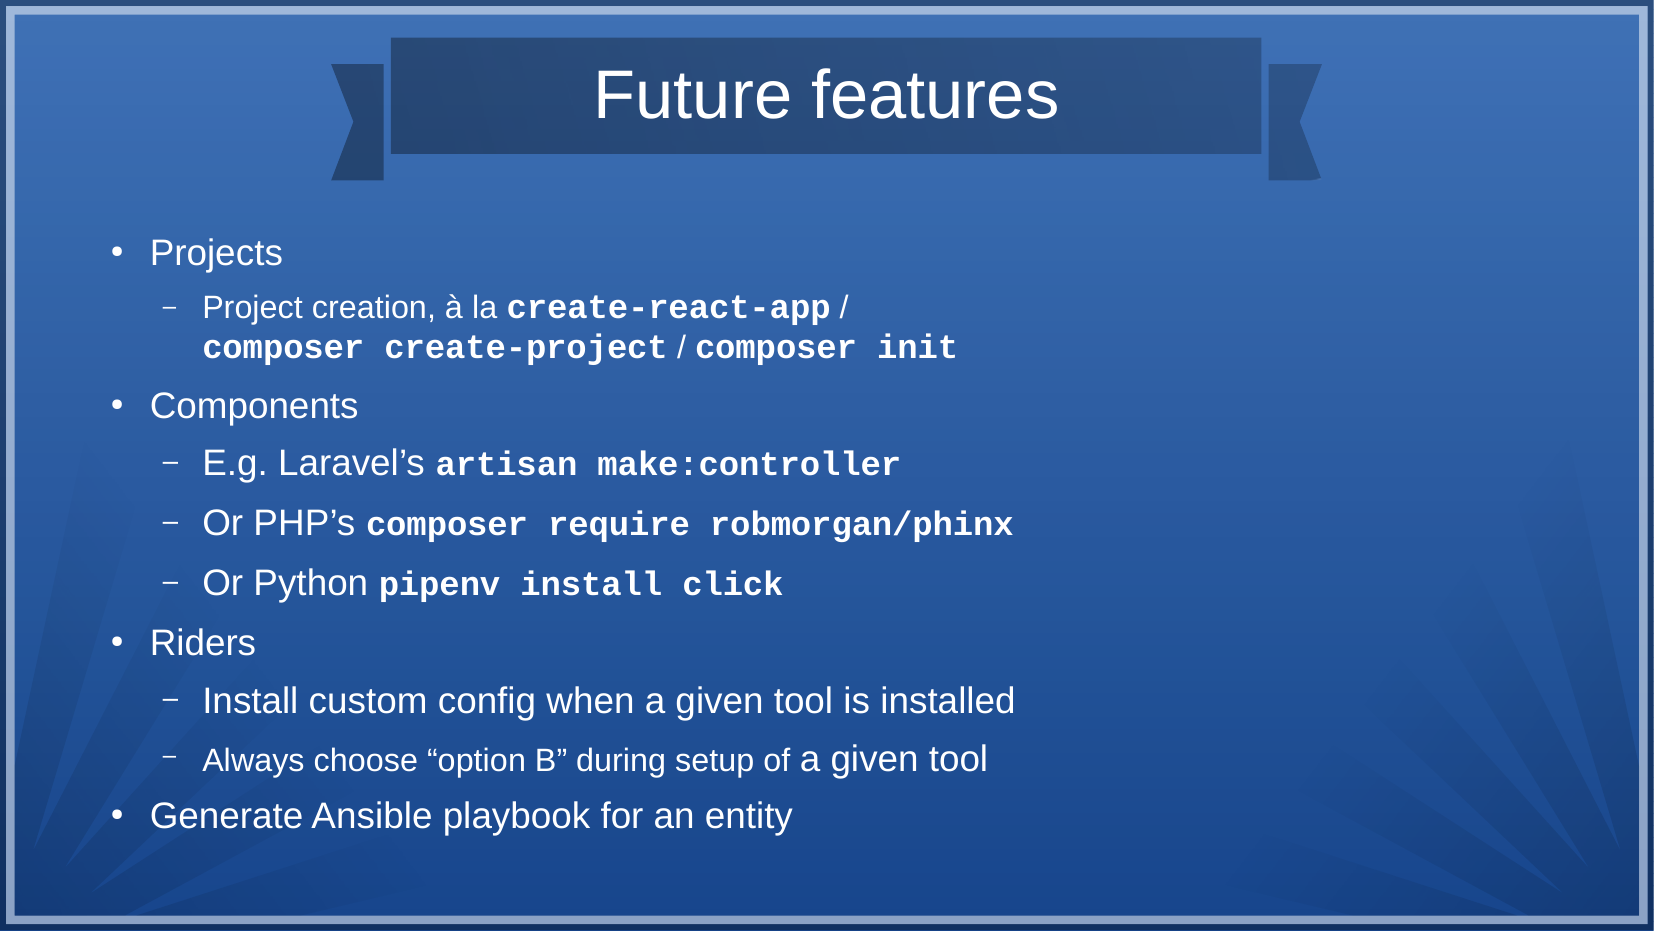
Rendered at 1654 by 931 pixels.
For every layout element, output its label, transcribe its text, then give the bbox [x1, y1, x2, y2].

title Future features [389, 35, 1264, 154]
text_box Projects Project creation, à la create-react-app / composer create-project / composer init Components E.g. Laravel’s artisan make:controller Or PHP’s composer require robmorgan/phinx Or Python pipenv install click Riders Install custom config when a given tool is installed Always choose “option B” during setup of a given tool Generate Ansible playbook for an entity [82, 224, 1571, 848]
